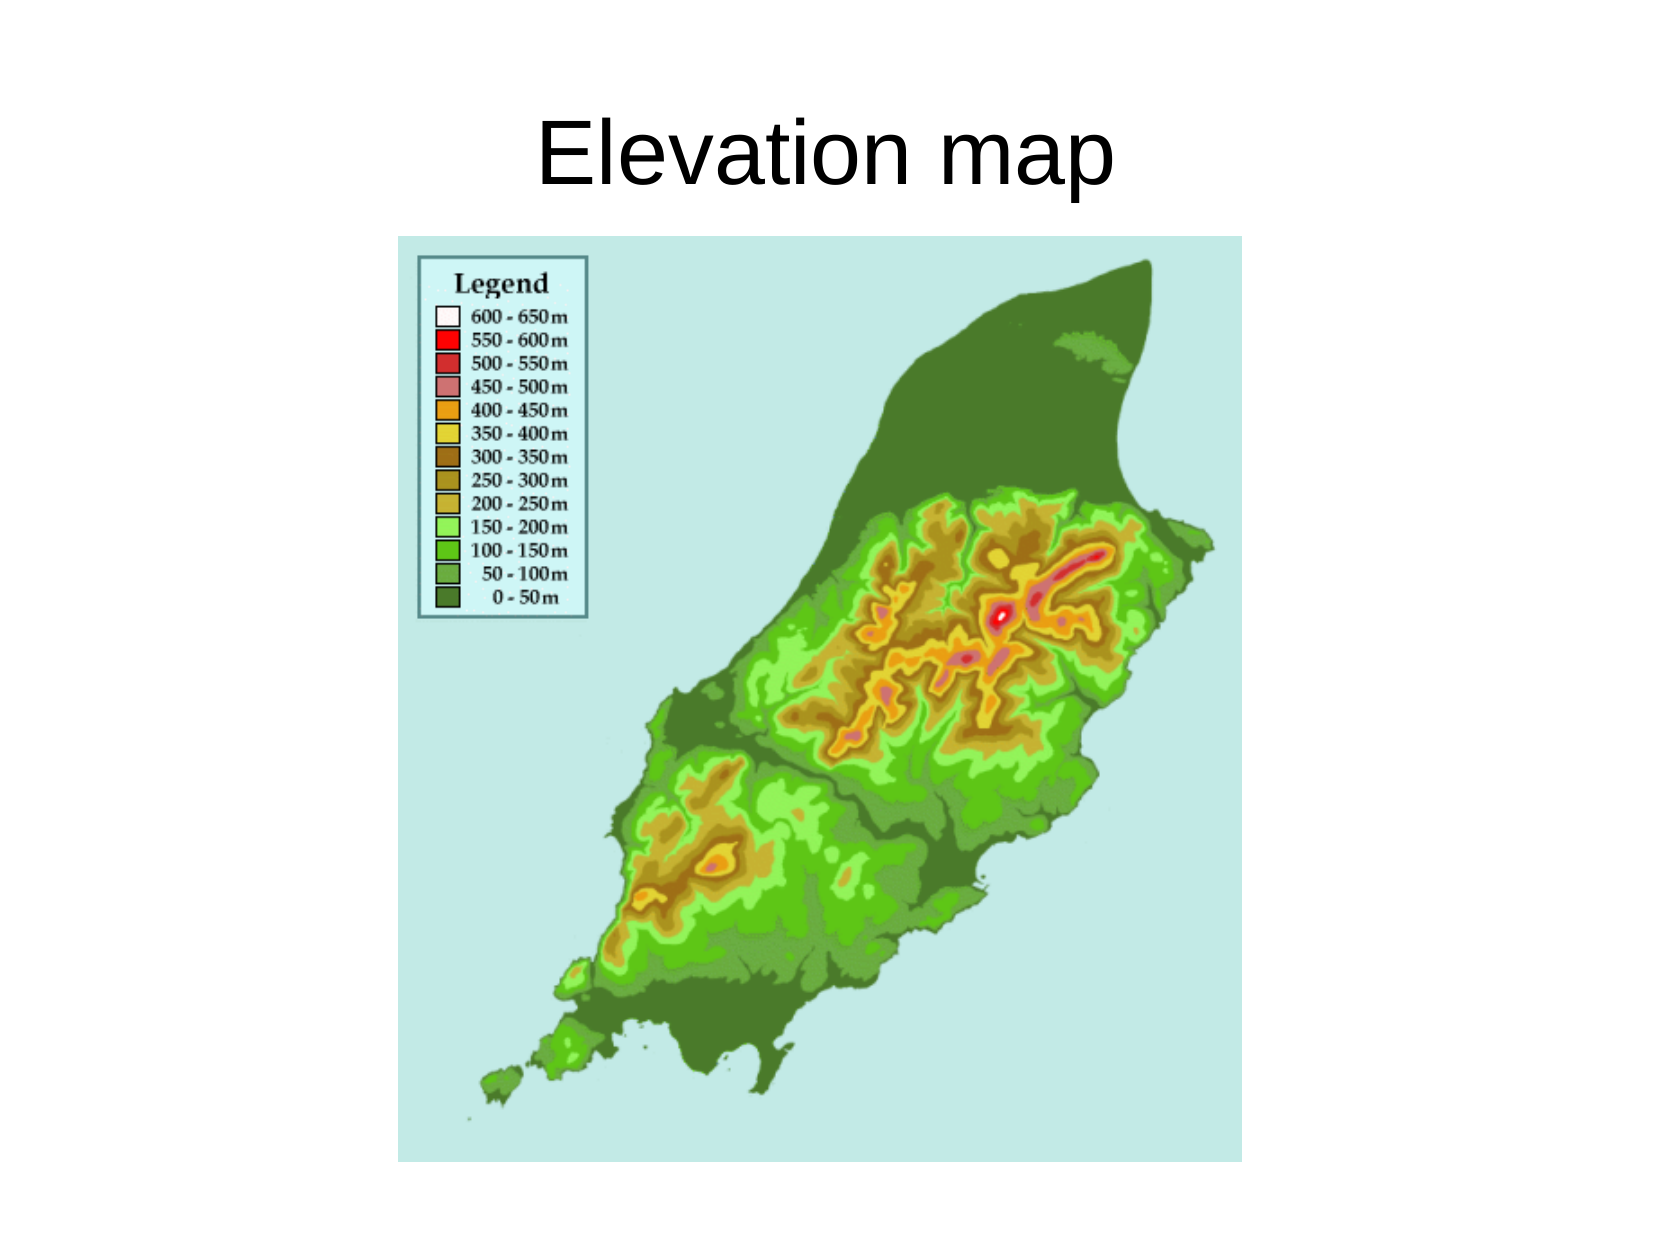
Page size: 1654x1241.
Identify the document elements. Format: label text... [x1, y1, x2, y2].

picture [398, 236, 1242, 1162]
title Elevation map [82, 49, 1571, 257]
